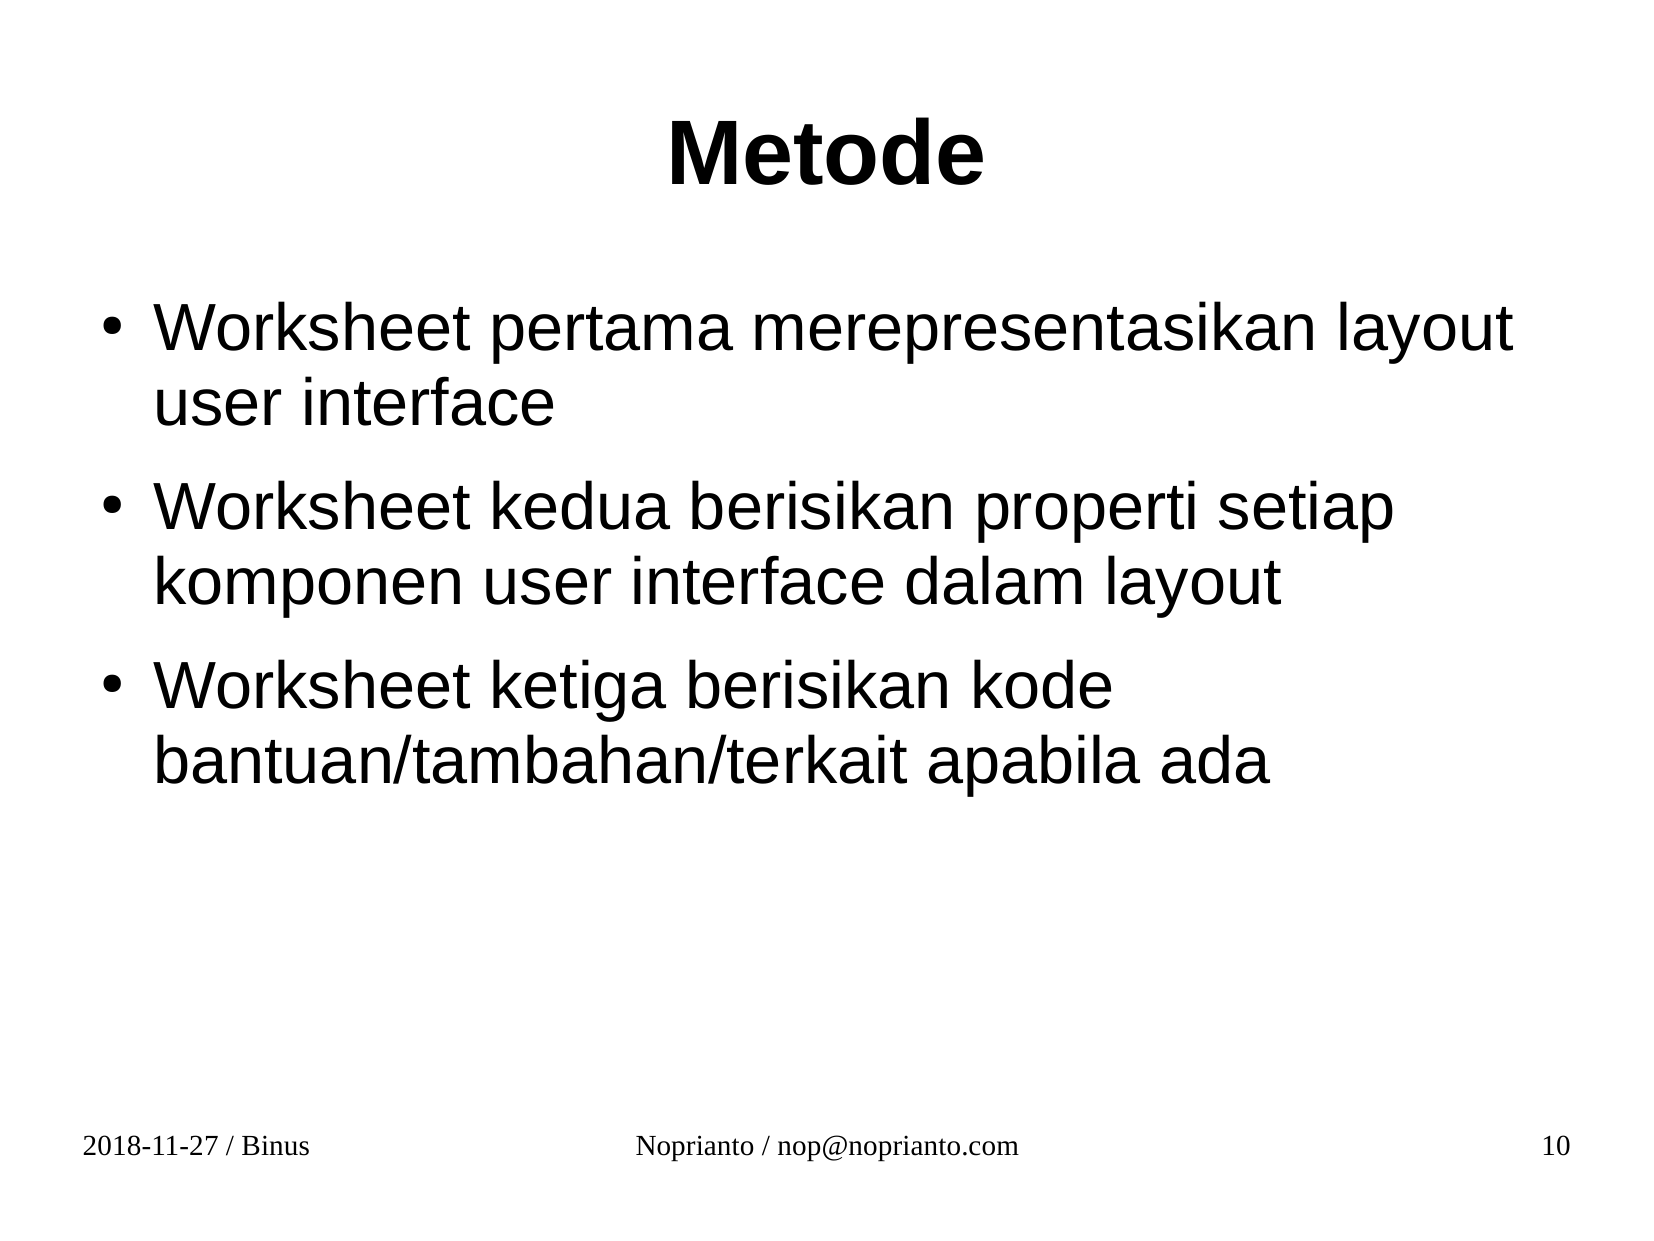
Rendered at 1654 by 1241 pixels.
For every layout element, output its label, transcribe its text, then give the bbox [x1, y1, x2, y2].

title Metode [82, 49, 1571, 257]
list Worksheet pertama merepresentasikan layout user interface Worksheet kedua berisikan properti setiap komponen user interface dalam layout Worksheet ketiga berisikan kode bantuan/tambahan/terkait apabila ada [82, 290, 1571, 1010]
